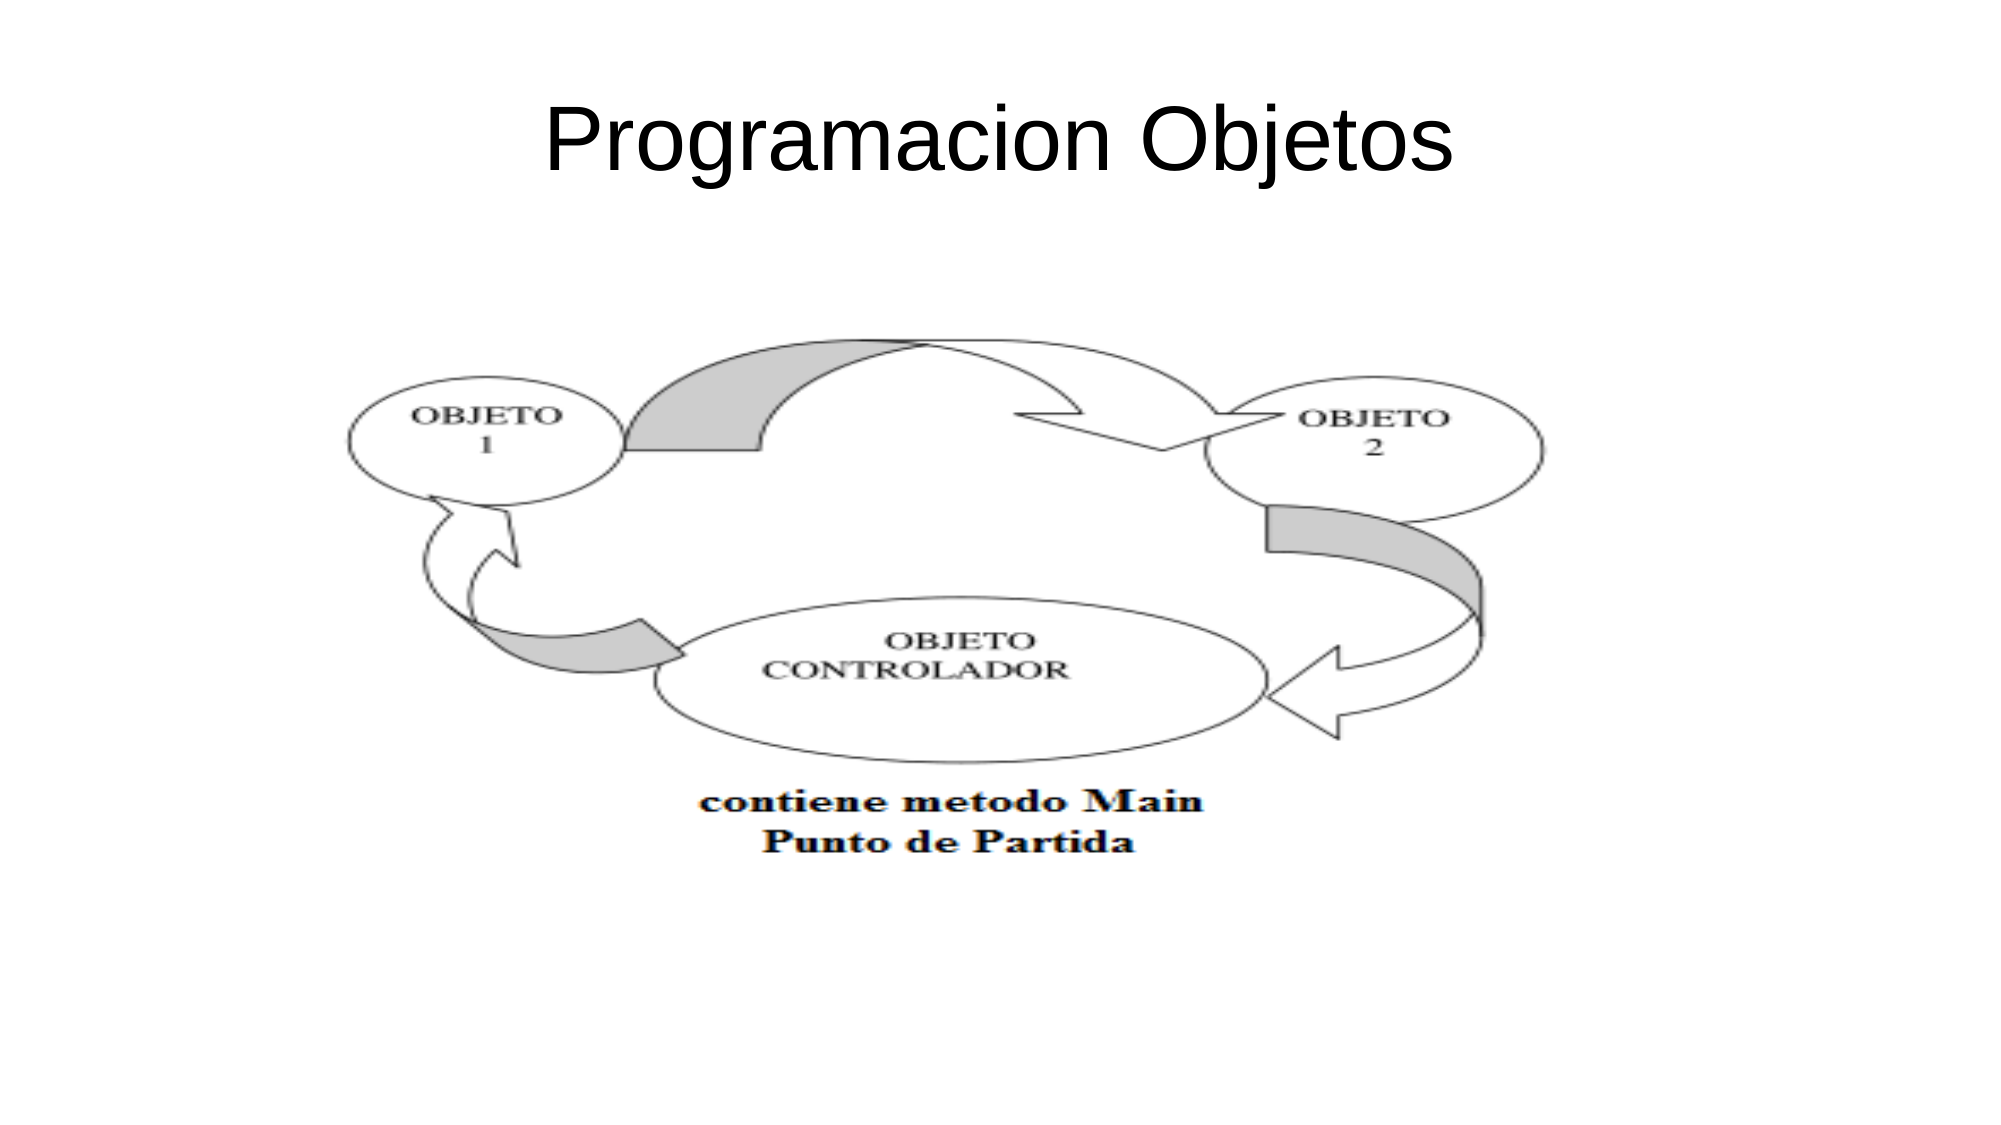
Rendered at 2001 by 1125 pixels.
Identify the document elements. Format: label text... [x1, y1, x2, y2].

title Programacion Objetos [99, 44, 1900, 233]
picture [295, 295, 1684, 916]
